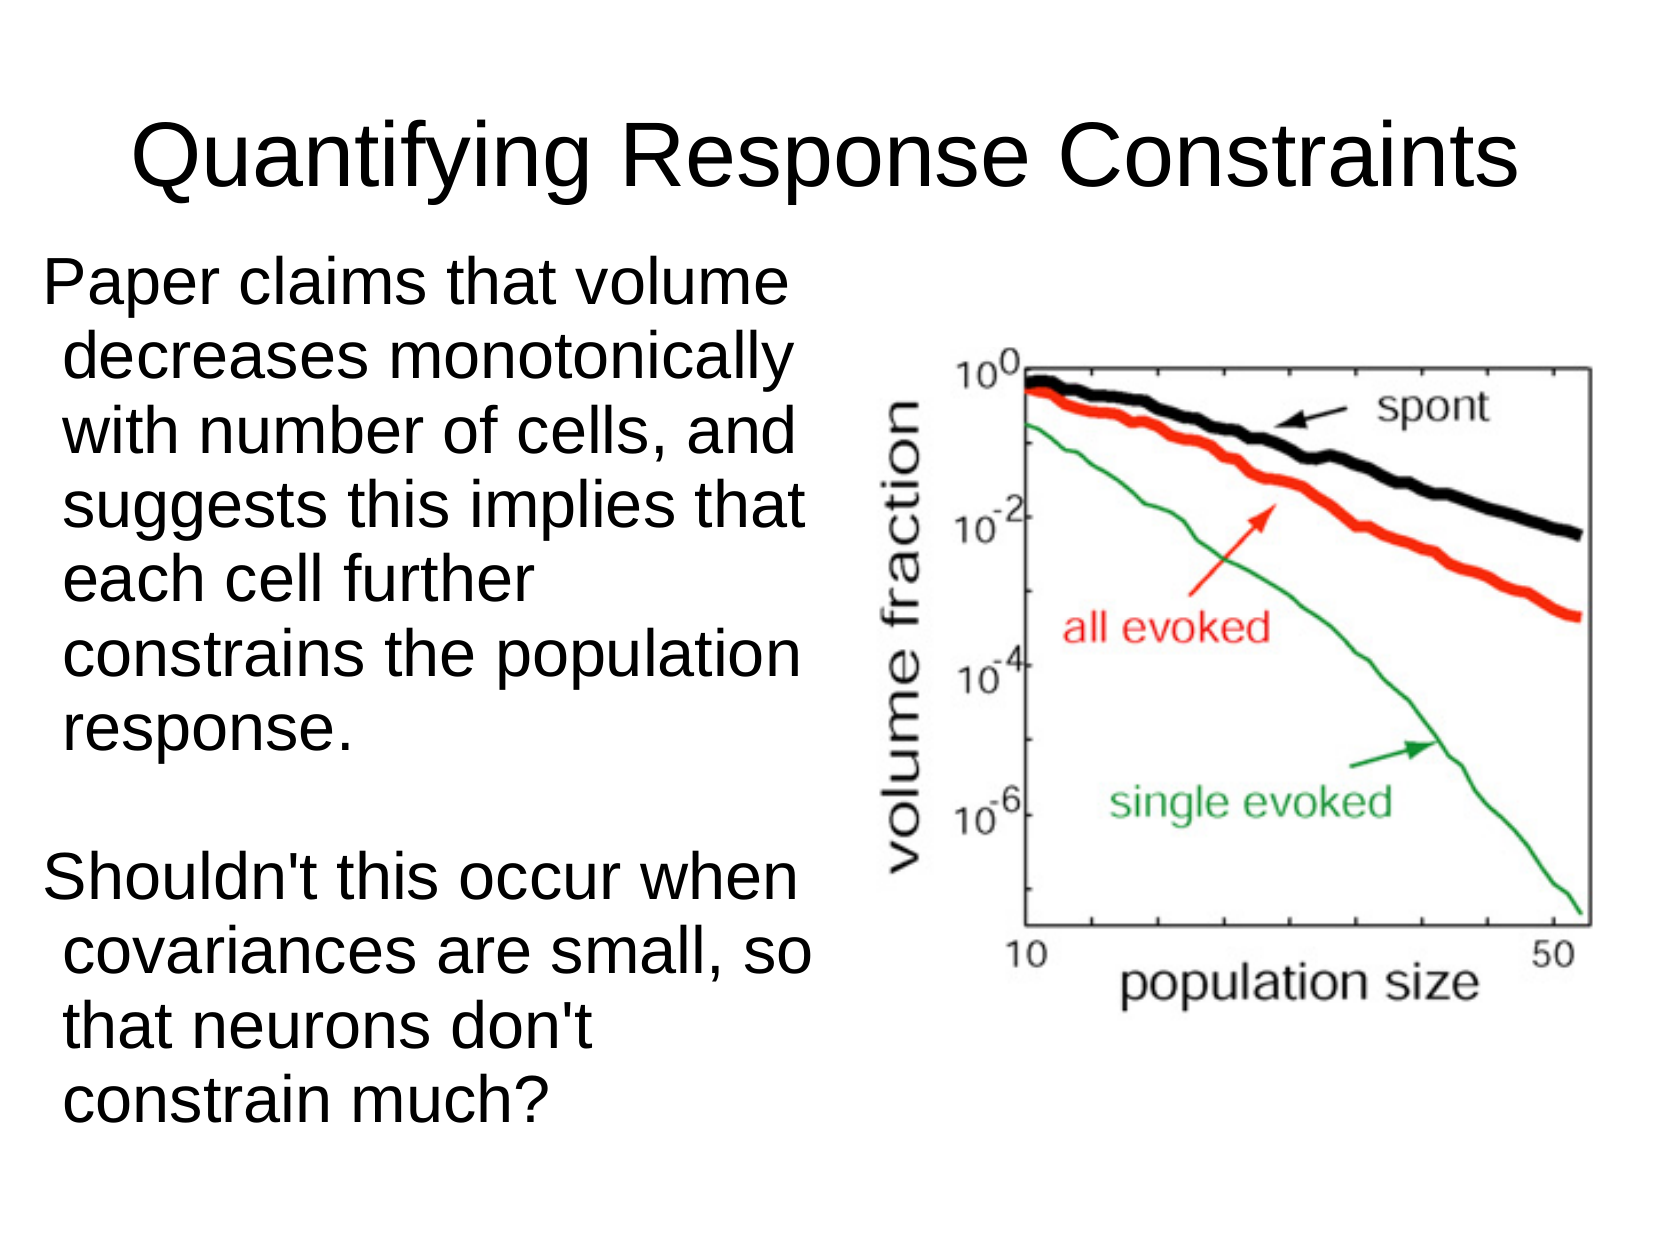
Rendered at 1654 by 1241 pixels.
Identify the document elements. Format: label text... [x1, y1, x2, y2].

text_box Paper claims that volume decreases monotonically with number of cells, and suggests this implies that each cell further constrains the population response. Shouldn't this occur when covariances are small, so that neurons don't constrain much? [0, 245, 829, 1138]
picture [829, 347, 1635, 1074]
title Quantifying Response Constraints [82, 49, 1571, 257]
